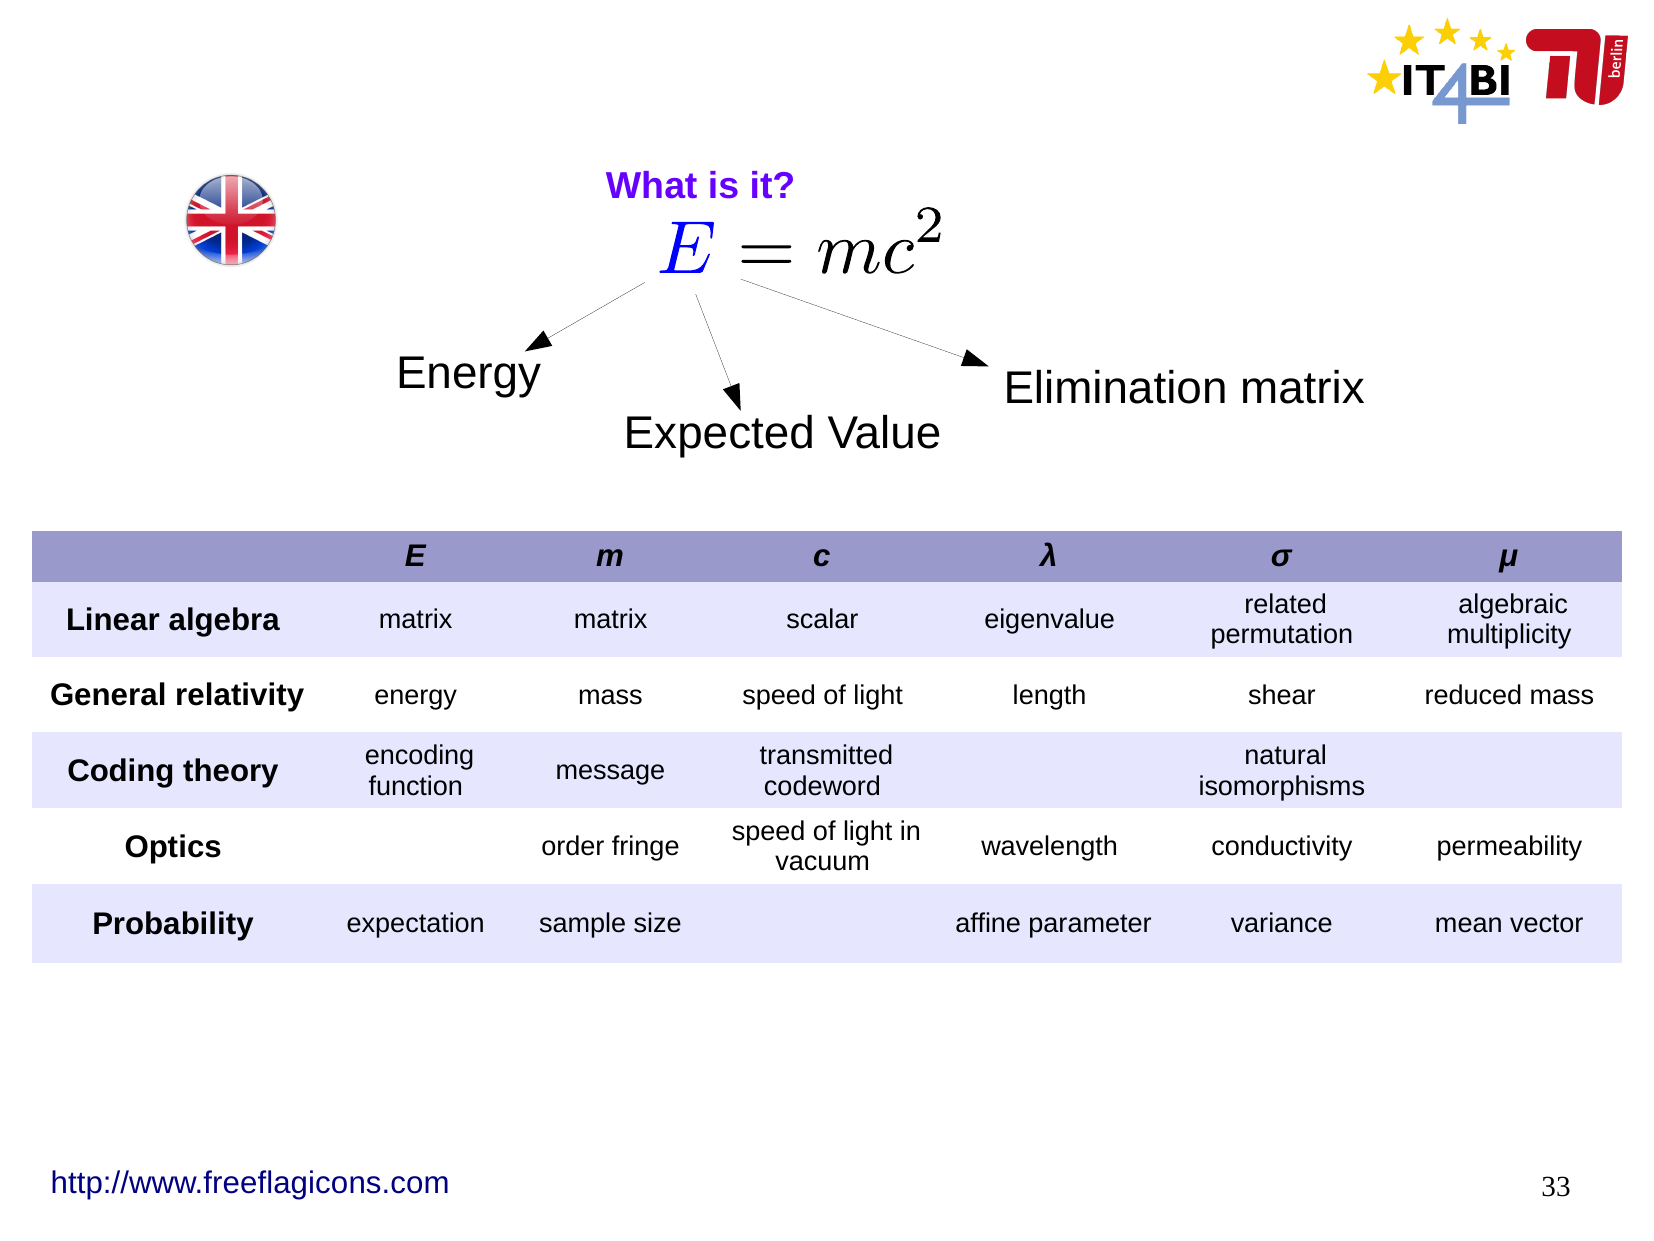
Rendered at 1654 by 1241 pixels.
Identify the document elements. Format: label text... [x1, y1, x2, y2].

table_cell speed of light [713, 657, 940, 732]
table_header E [323, 531, 516, 582]
table_cell Coding theory [32, 732, 323, 808]
table_cell conductivity [1167, 808, 1404, 884]
table_cell order fringe [516, 808, 713, 884]
table_cell sample size [516, 884, 713, 963]
table_cell matrix [516, 582, 713, 657]
table_cell variance [1167, 884, 1404, 963]
text_box Elimination matrix [988, 354, 1381, 421]
table_cell mass [516, 657, 713, 732]
table_header [32, 531, 323, 582]
table_header μ [1404, 531, 1622, 582]
table_cell [940, 732, 1167, 808]
text_box What is it? [591, 157, 811, 216]
table_cell transmitted codeword [713, 732, 940, 808]
table_header m [516, 531, 713, 582]
table_cell [323, 808, 516, 884]
table_cell Linear algebra [32, 582, 323, 657]
table_cell Probability [32, 884, 323, 963]
table_cell reduced mass [1404, 657, 1622, 732]
table_cell General relativity [32, 657, 323, 732]
table_cell natural isomorphisms [1167, 732, 1404, 808]
table_cell Optics [32, 808, 323, 884]
text_box http://www.freeflagicons.com [35, 1158, 541, 1216]
table_cell eigenvalue [940, 582, 1167, 657]
table_cell message [516, 732, 713, 808]
table_cell encoding function [323, 732, 516, 808]
text_box [656, 207, 944, 274]
table_cell algebraic multiplicity [1404, 582, 1622, 657]
picture [1526, 29, 1628, 105]
table_cell energy [323, 657, 516, 732]
table_cell permeability [1404, 808, 1622, 884]
text_box Energy [381, 339, 556, 406]
table_cell expectation [323, 884, 516, 963]
table_cell [713, 884, 940, 963]
picture [165, 170, 297, 271]
table_header λ [940, 531, 1167, 582]
table_cell related permutation [1167, 582, 1404, 657]
table_cell wavelength [940, 808, 1167, 884]
table_cell length [940, 657, 1167, 732]
text_box Expected Value [608, 399, 957, 466]
table_cell matrix [323, 582, 516, 657]
table_header c [713, 531, 940, 582]
table_cell shear [1167, 657, 1404, 732]
table_cell scalar [713, 582, 940, 657]
table_cell [1404, 732, 1622, 808]
table_cell mean vector [1404, 884, 1622, 963]
picture [1367, 18, 1515, 124]
table_cell speed of light in vacuum [713, 808, 940, 884]
table_header σ [1167, 531, 1404, 582]
table_cell affine parameter [940, 884, 1167, 963]
